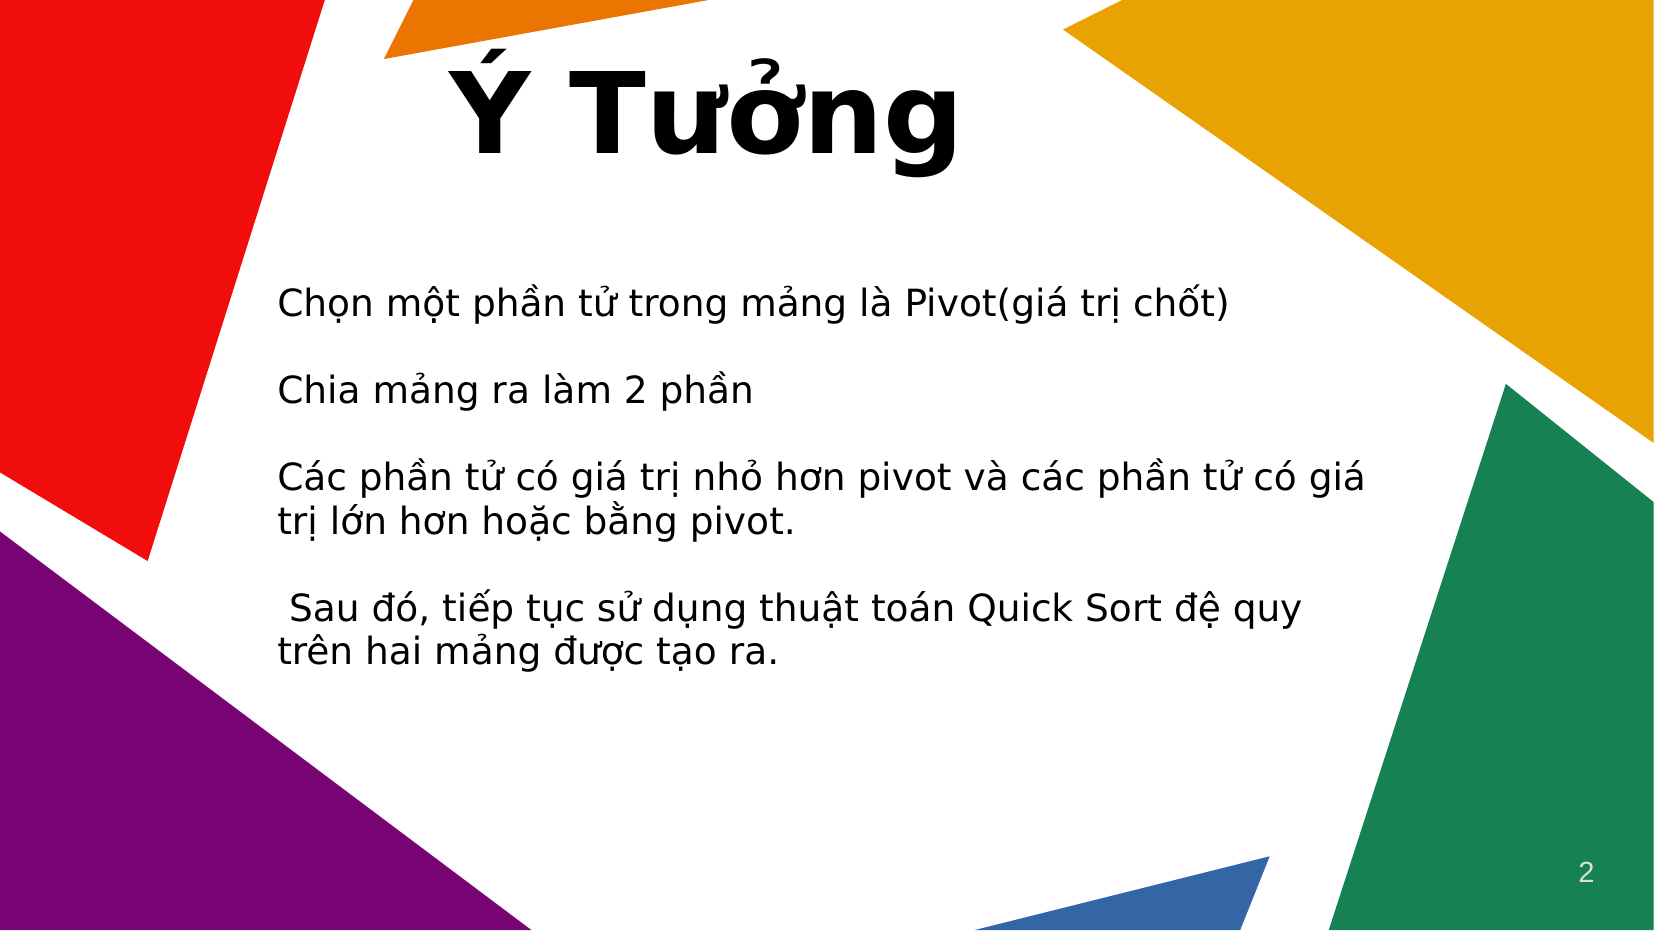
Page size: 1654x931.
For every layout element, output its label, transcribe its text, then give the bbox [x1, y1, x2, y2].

text_box Ý Tưởng [434, 41, 1088, 188]
text_box Chọn một phần tử trong mảng là Pivot(giá trị chốt) Chia mảng ra làm 2 phần Các phần tử có giá trị nhỏ hơn pivot và các phần tử có giá trị lớn hơn hoặc bằng pivot. Sau đó, tiếp tục sử dụng thuật toán Quick Sort đệ quy trên hai mảng được tạo ra. [262, 187, 1388, 263]
